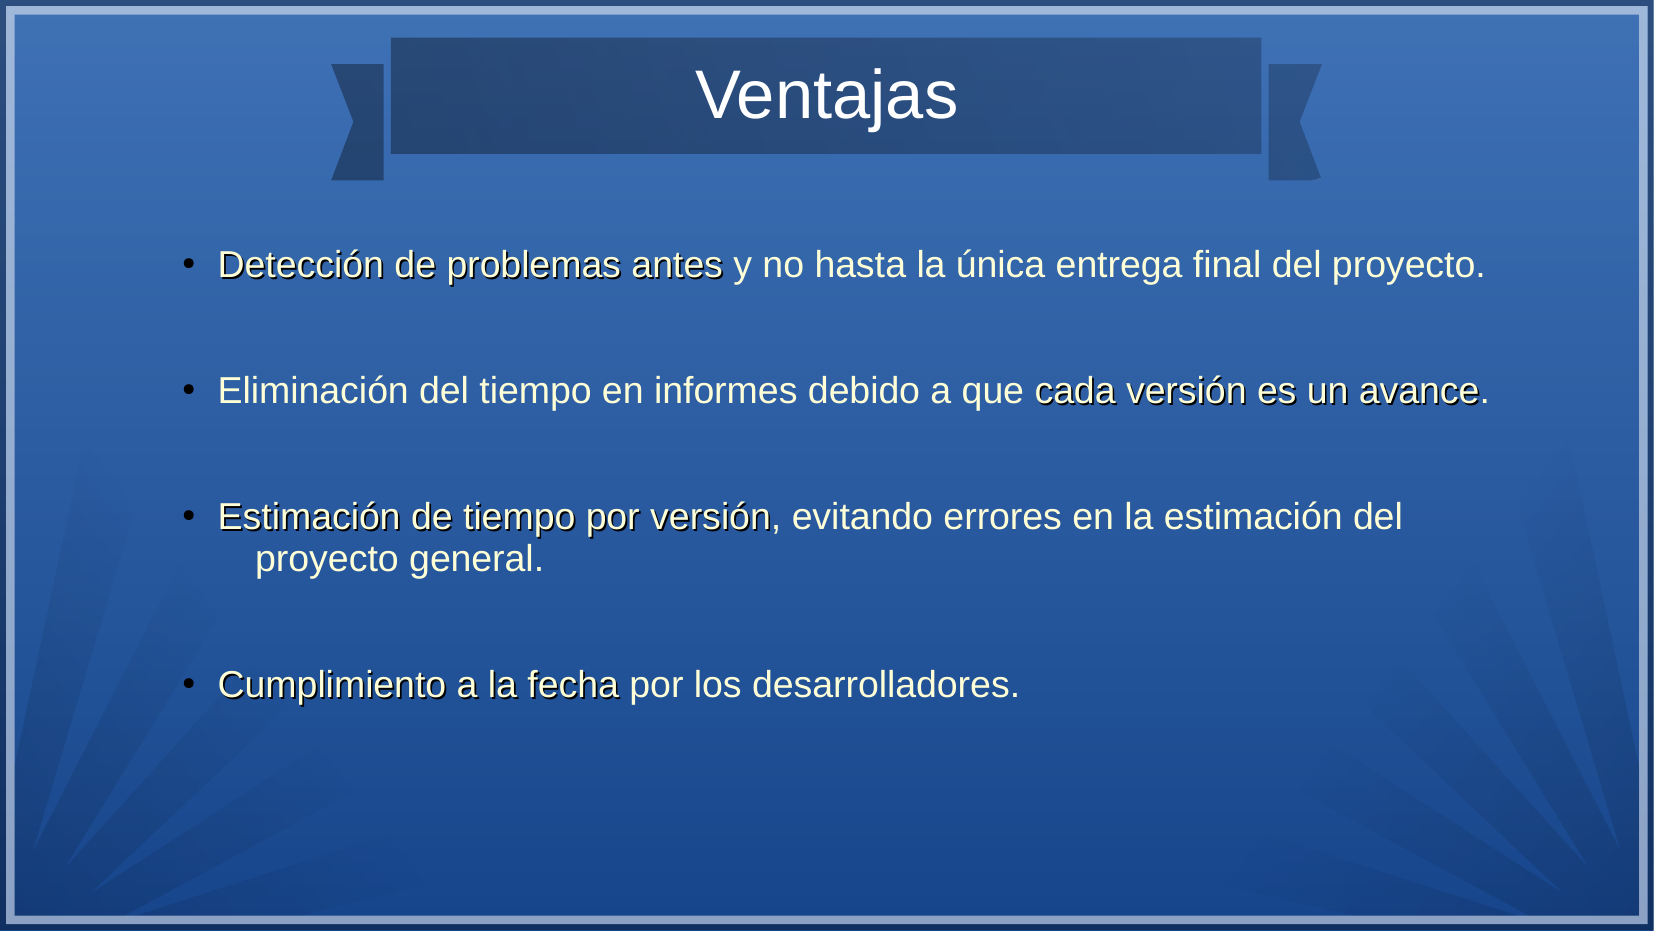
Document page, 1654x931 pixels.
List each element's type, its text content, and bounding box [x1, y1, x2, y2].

title Ventajas [389, 35, 1264, 154]
text_box Detección de problemas antes y no hasta la única entrega final del proyecto. Eliminación del tiempo en informes debido a que cada versión es un avance. Estimación de tiempo por versión, evitando errores en la estimación del proyecto general. Cumplimiento a la fecha por los desarrolladores. [129, 236, 1536, 713]
